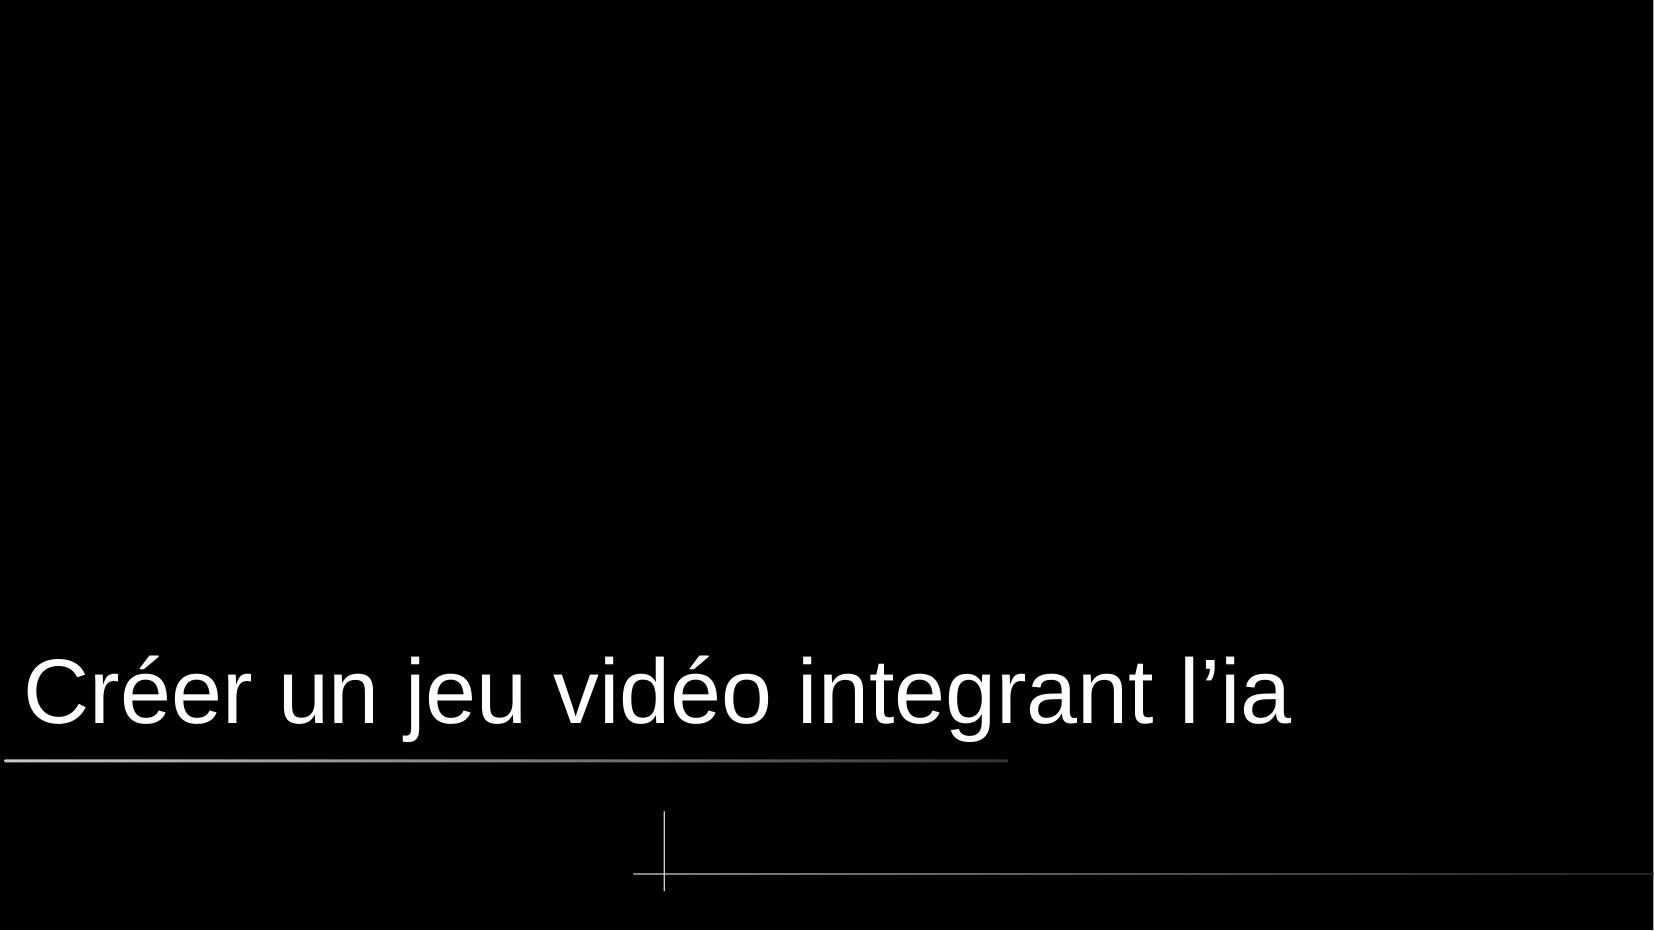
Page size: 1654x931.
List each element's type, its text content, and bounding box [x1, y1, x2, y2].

title Créer un jeu vidéo integrant l’ia [23, 637, 1501, 746]
